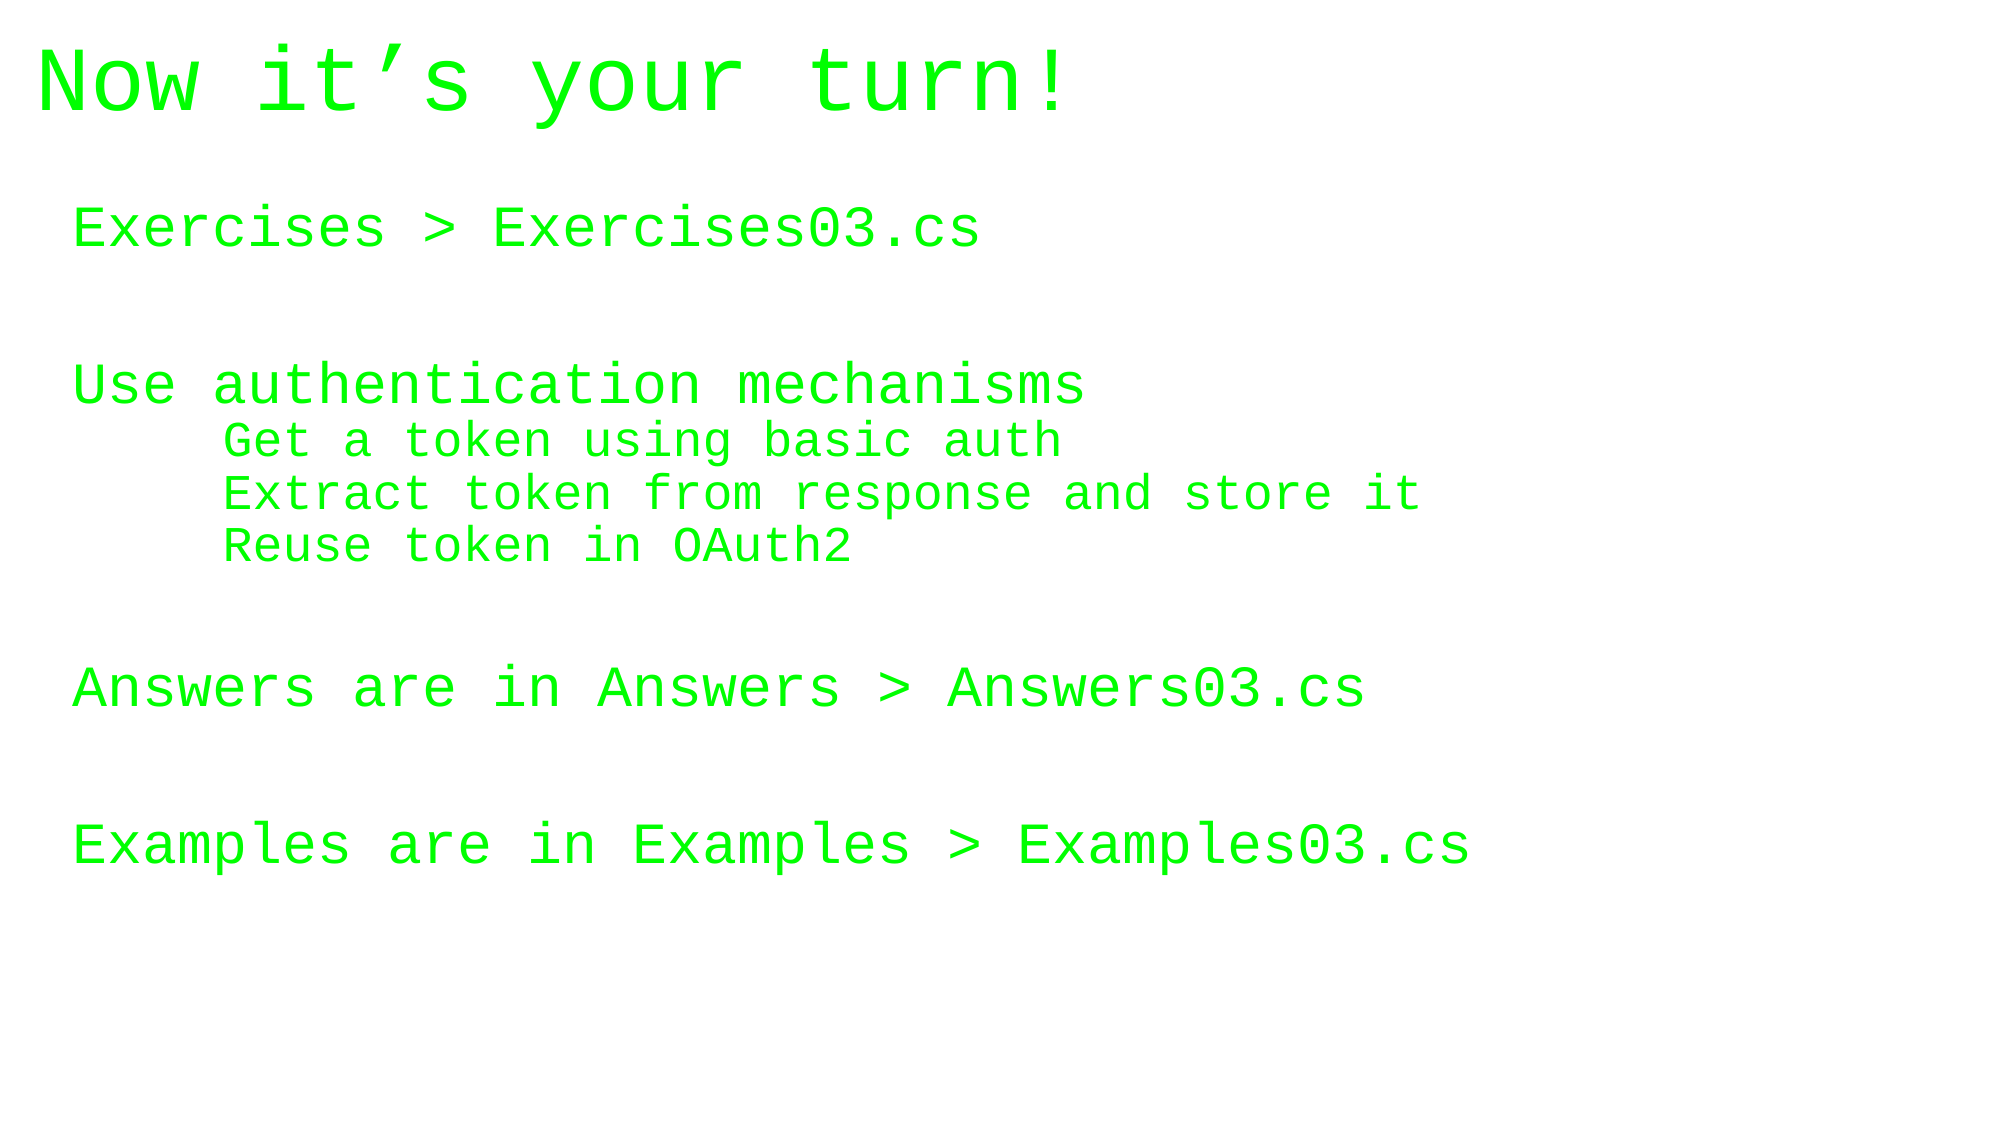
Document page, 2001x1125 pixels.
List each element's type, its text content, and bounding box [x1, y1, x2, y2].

list Exercises > Exercises03.cs Use authentication mechanisms Get a token using basic auth Extract token from response and store it Reuse token in OAuth2 Answers are in Answers > Answers03.cs Examples are in Examples > Examples03.cs [20, 200, 1990, 1099]
title Now it’s your turn! [20, 0, 1746, 162]
